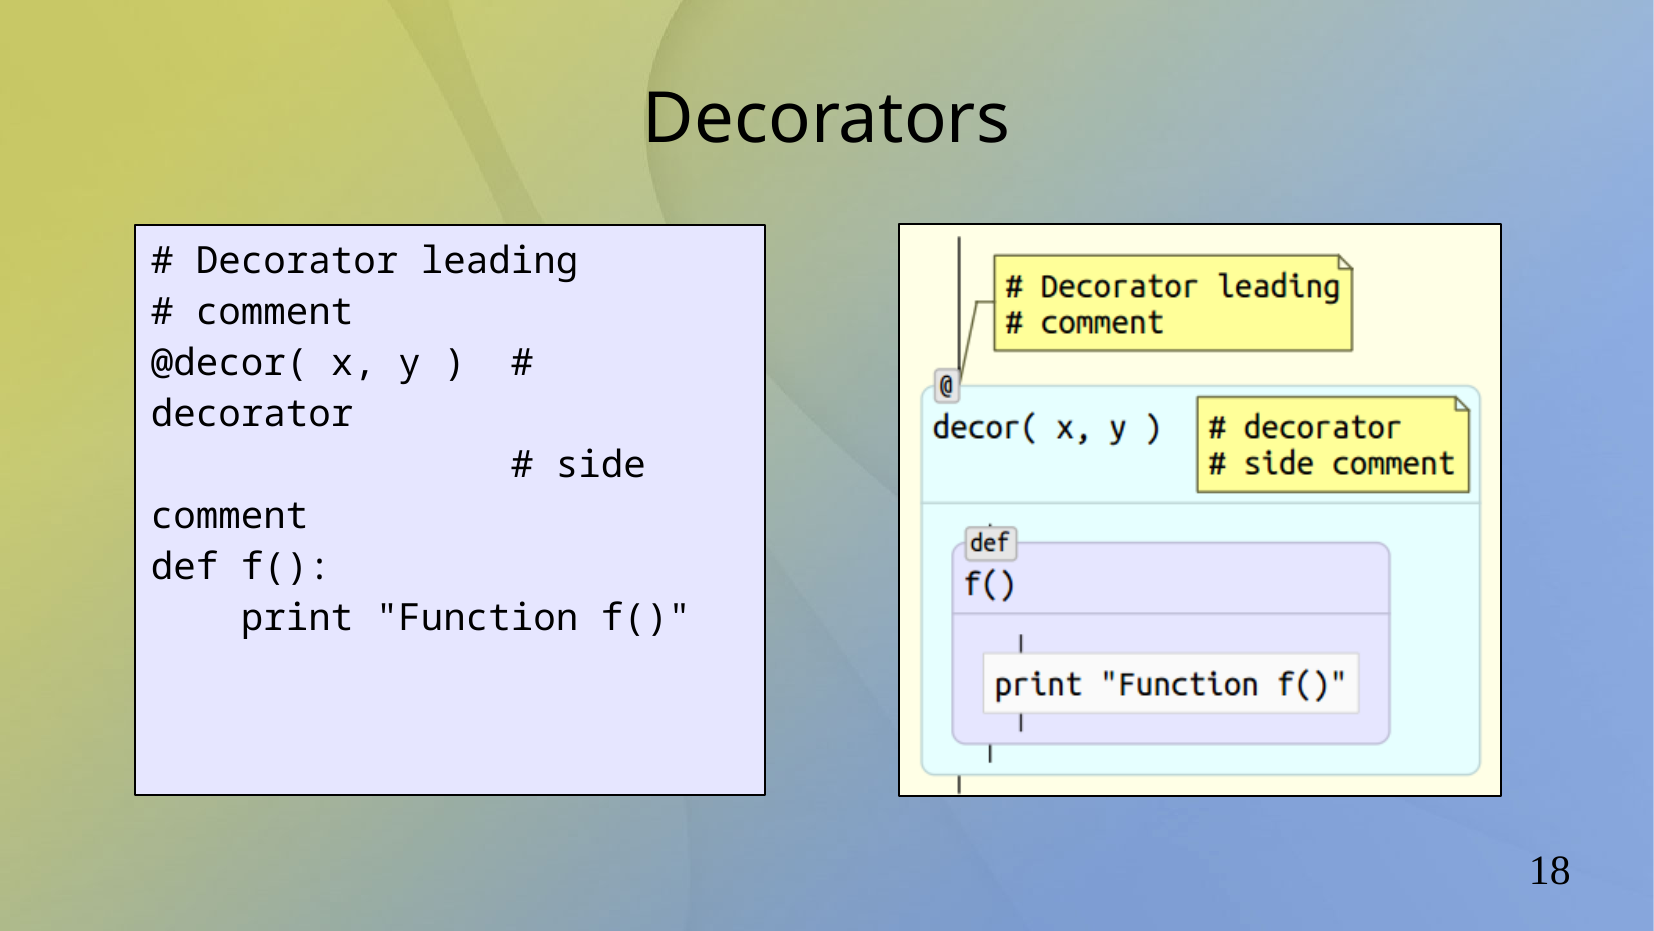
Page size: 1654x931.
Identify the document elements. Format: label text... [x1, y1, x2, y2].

text_box # Decorator leading # comment @decor( x, y ) # decorator # side comment def f(): print "Function f()" [135, 225, 766, 796]
picture [0, 0, 1654, 931]
title Decorators [82, 37, 1571, 193]
